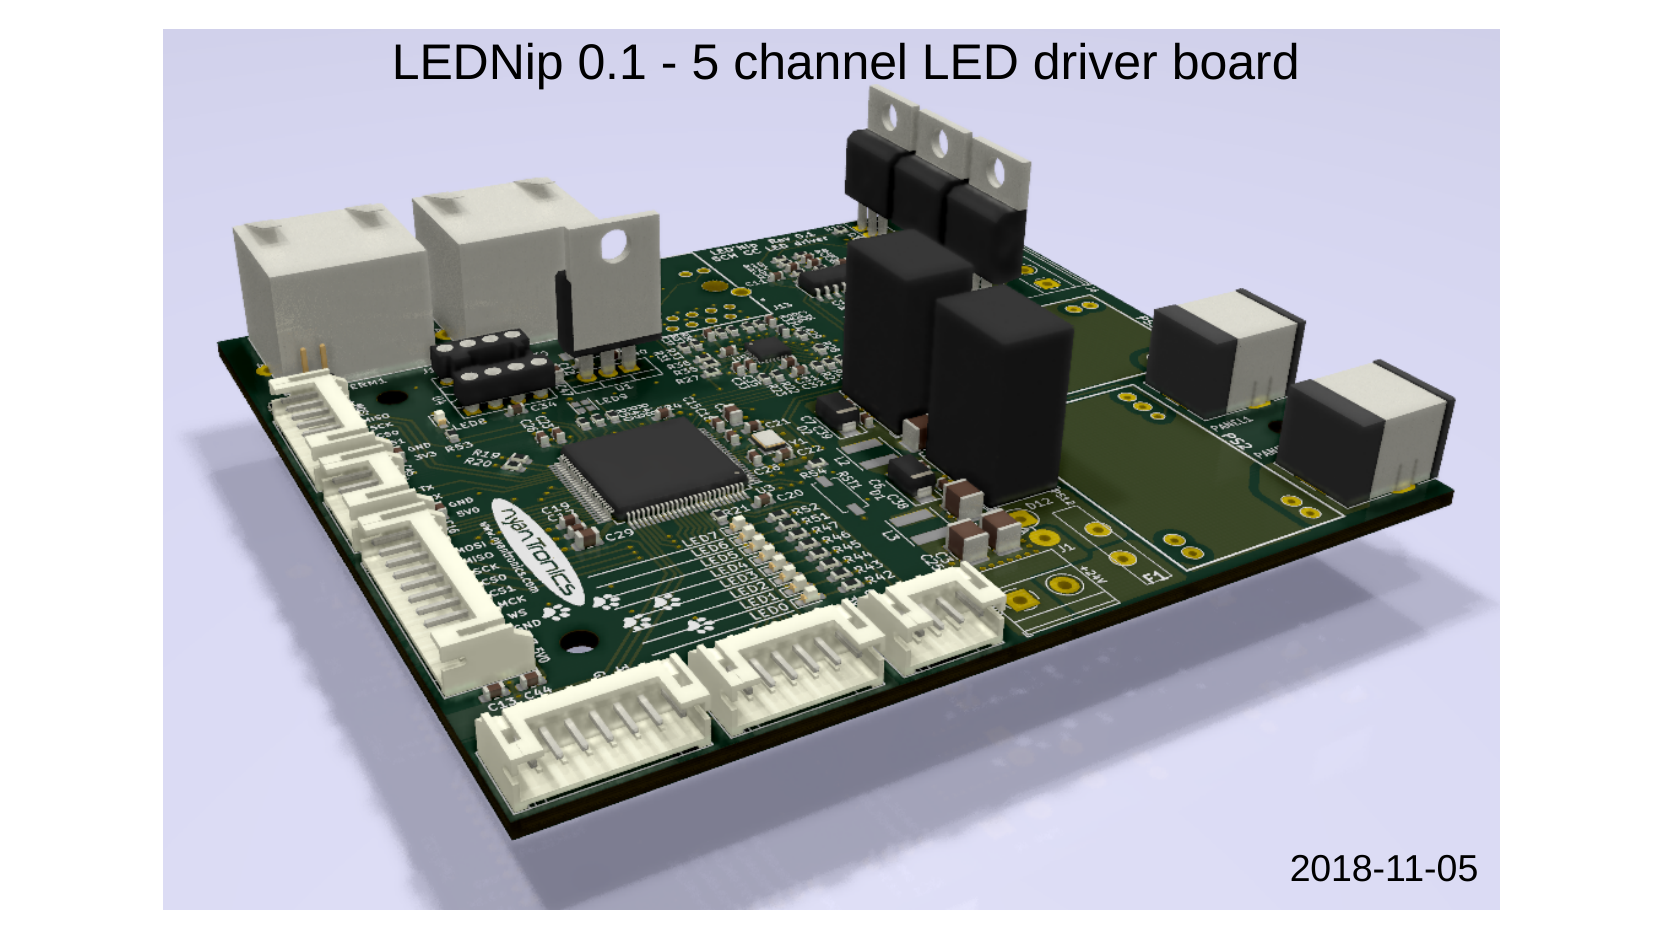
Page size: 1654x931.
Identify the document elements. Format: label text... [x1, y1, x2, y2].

subtitle LEDNip 0.1 - 5 channel LED driver board [101, 15, 1591, 166]
picture [163, 166, 1501, 910]
text_box 2018-11-05 [1275, 840, 1493, 897]
